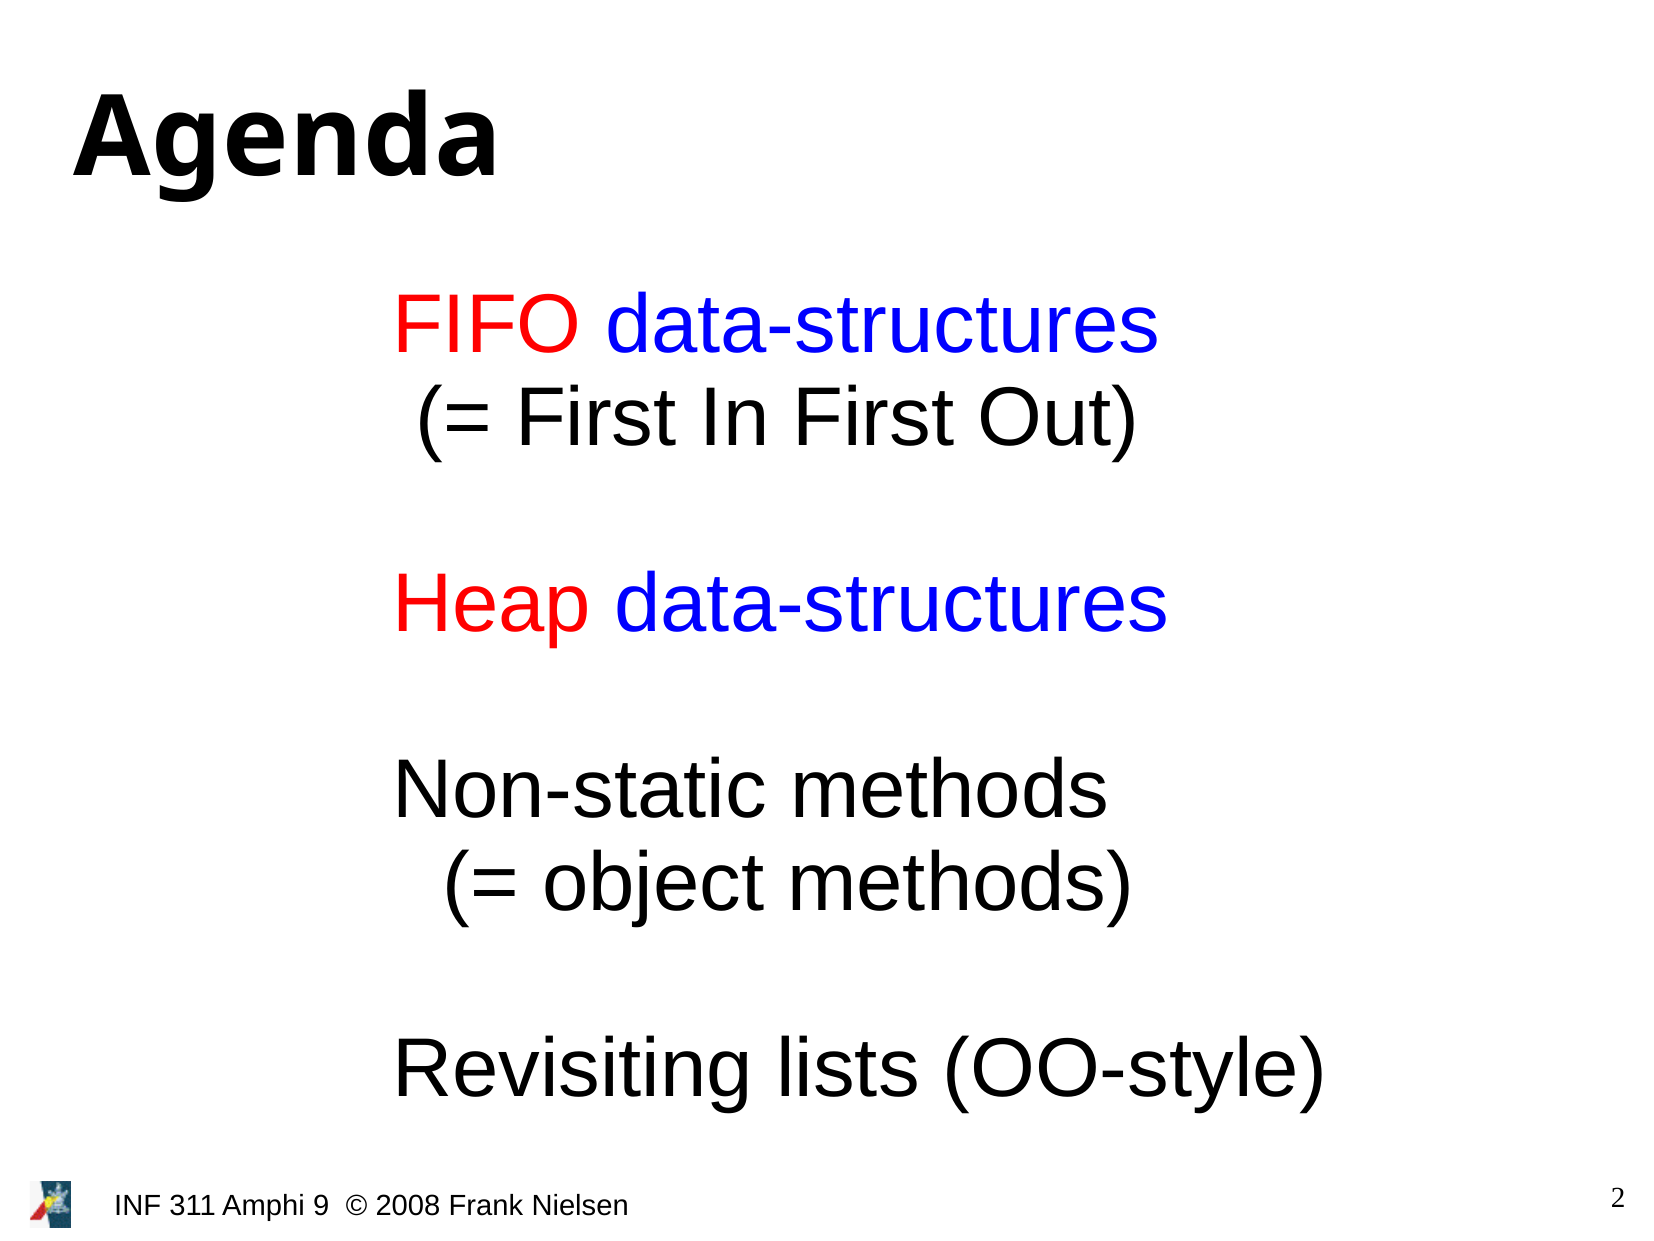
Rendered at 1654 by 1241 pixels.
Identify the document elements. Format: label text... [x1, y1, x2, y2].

text_box Agenda [59, 48, 552, 222]
text_box FIFO data-structures (= First In First Out) Heap data-structures Non-static methods (= object methods) Revisiting lists (OO-style) [354, 270, 1373, 1123]
picture [29, 1181, 71, 1228]
